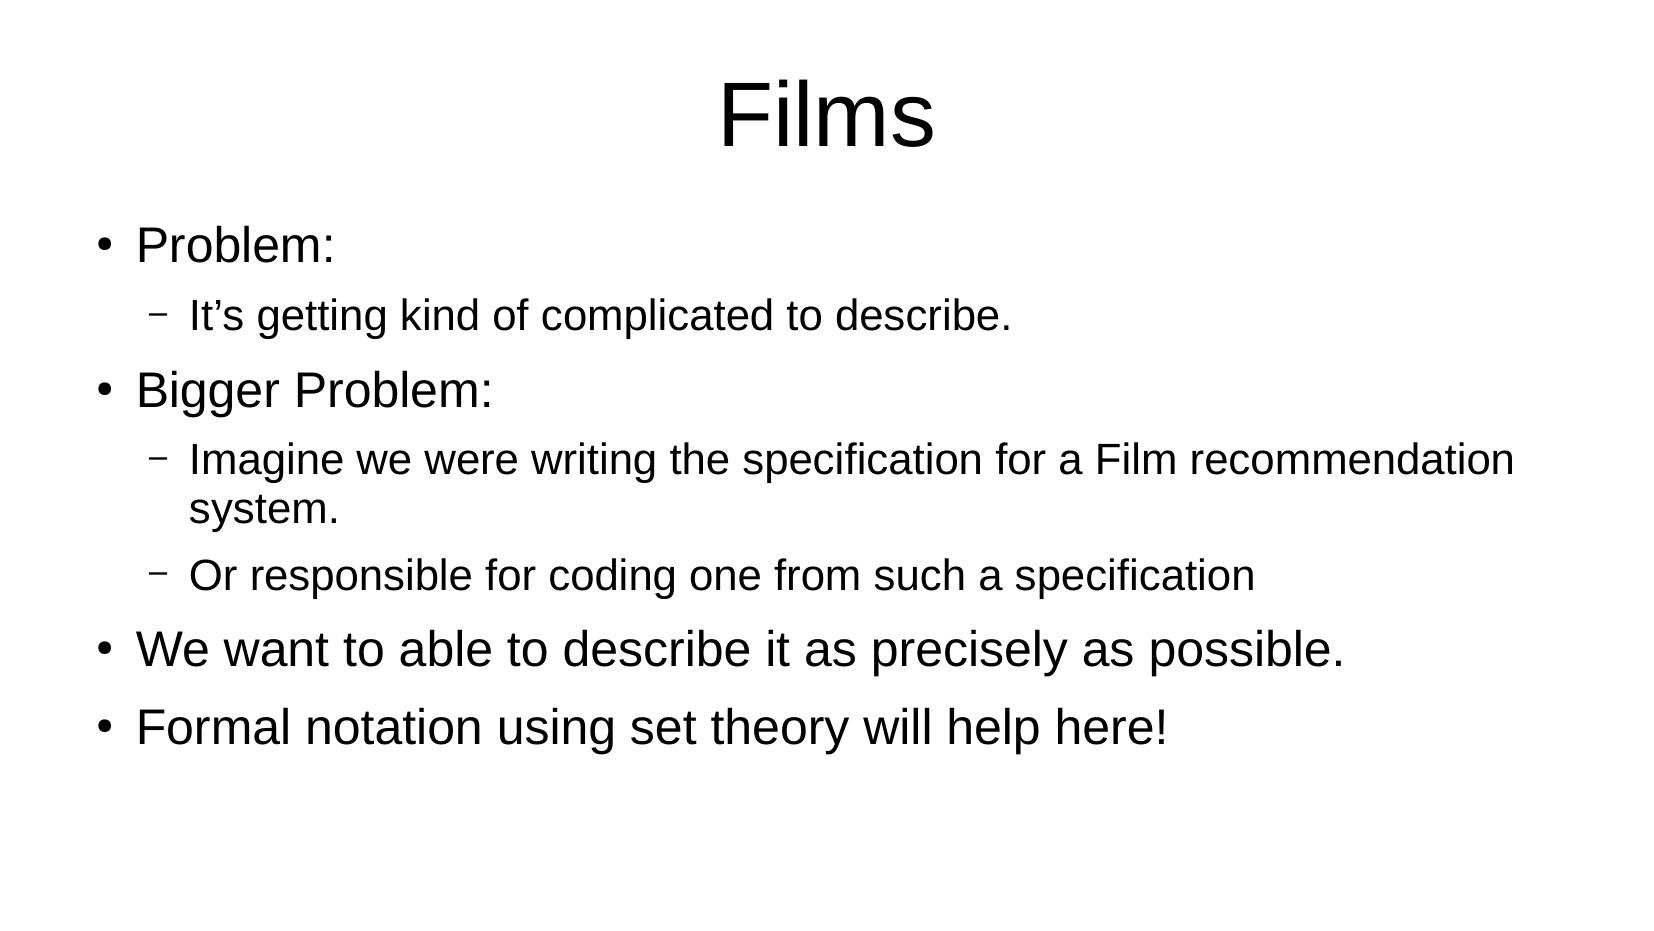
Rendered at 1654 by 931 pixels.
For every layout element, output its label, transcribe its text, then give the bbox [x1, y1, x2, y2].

title Films [82, 37, 1571, 193]
list Problem: It’s getting kind of complicated to describe. Bigger Problem: Imagine we were writing the specification for a Film recommendation system. Or responsible for coding one from such a specification We want to able to describe it as precisely as possible. Formal notation using set theory will help here! [82, 217, 1571, 758]
